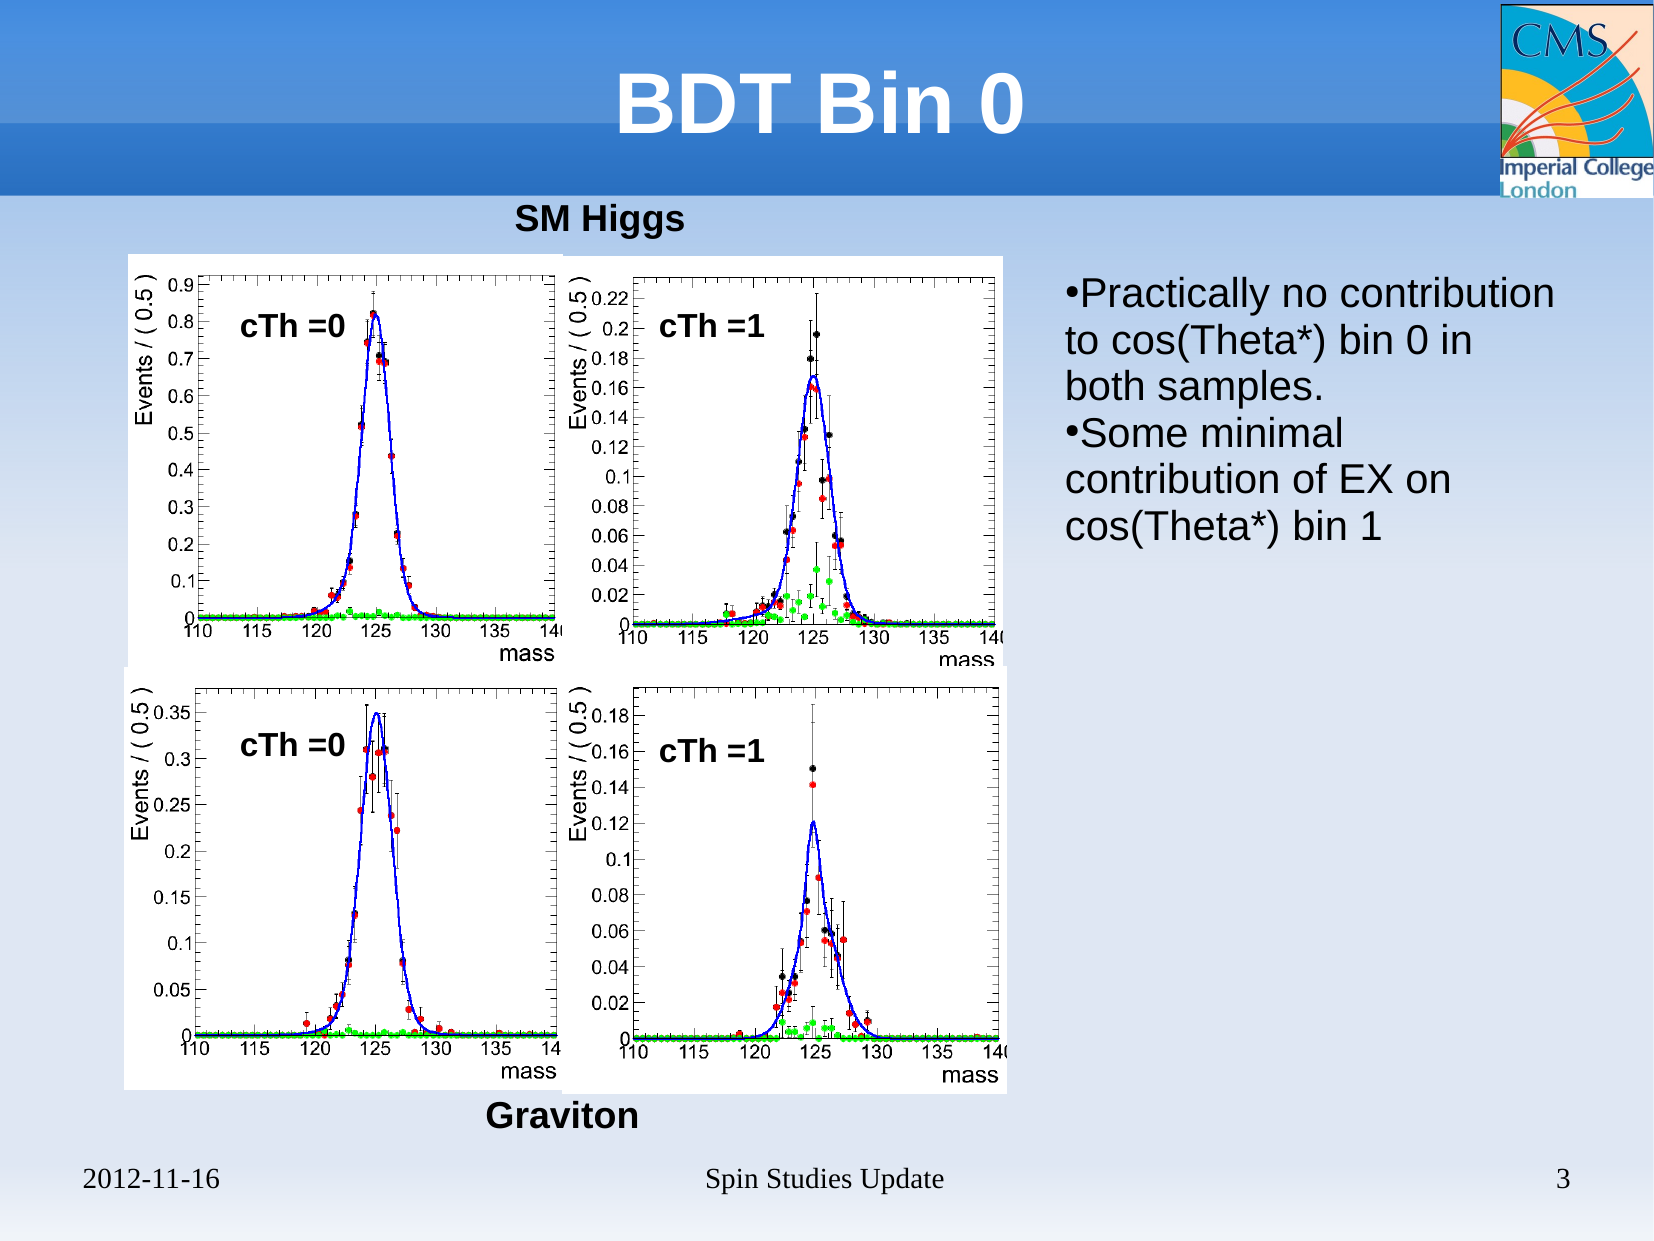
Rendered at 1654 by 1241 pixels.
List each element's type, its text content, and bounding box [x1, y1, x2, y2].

text_box cTh =0 [225, 300, 376, 352]
picture [0, 0, 1654, 1241]
text_box Graviton [262, 1087, 863, 1145]
text_box cTh =1 [644, 725, 795, 778]
text_box cTh =1 [644, 300, 795, 352]
text_box Practically no contribution to cos(Theta*) bin 0 in both samples. Some minimal contribution of EX on cos(Theta*) bin 1 [1050, 262, 1576, 557]
title BDT Bin 0 [76, 0, 1565, 460]
text_box SM Higgs [262, 189, 938, 247]
text_box cTh =0 [225, 719, 376, 772]
